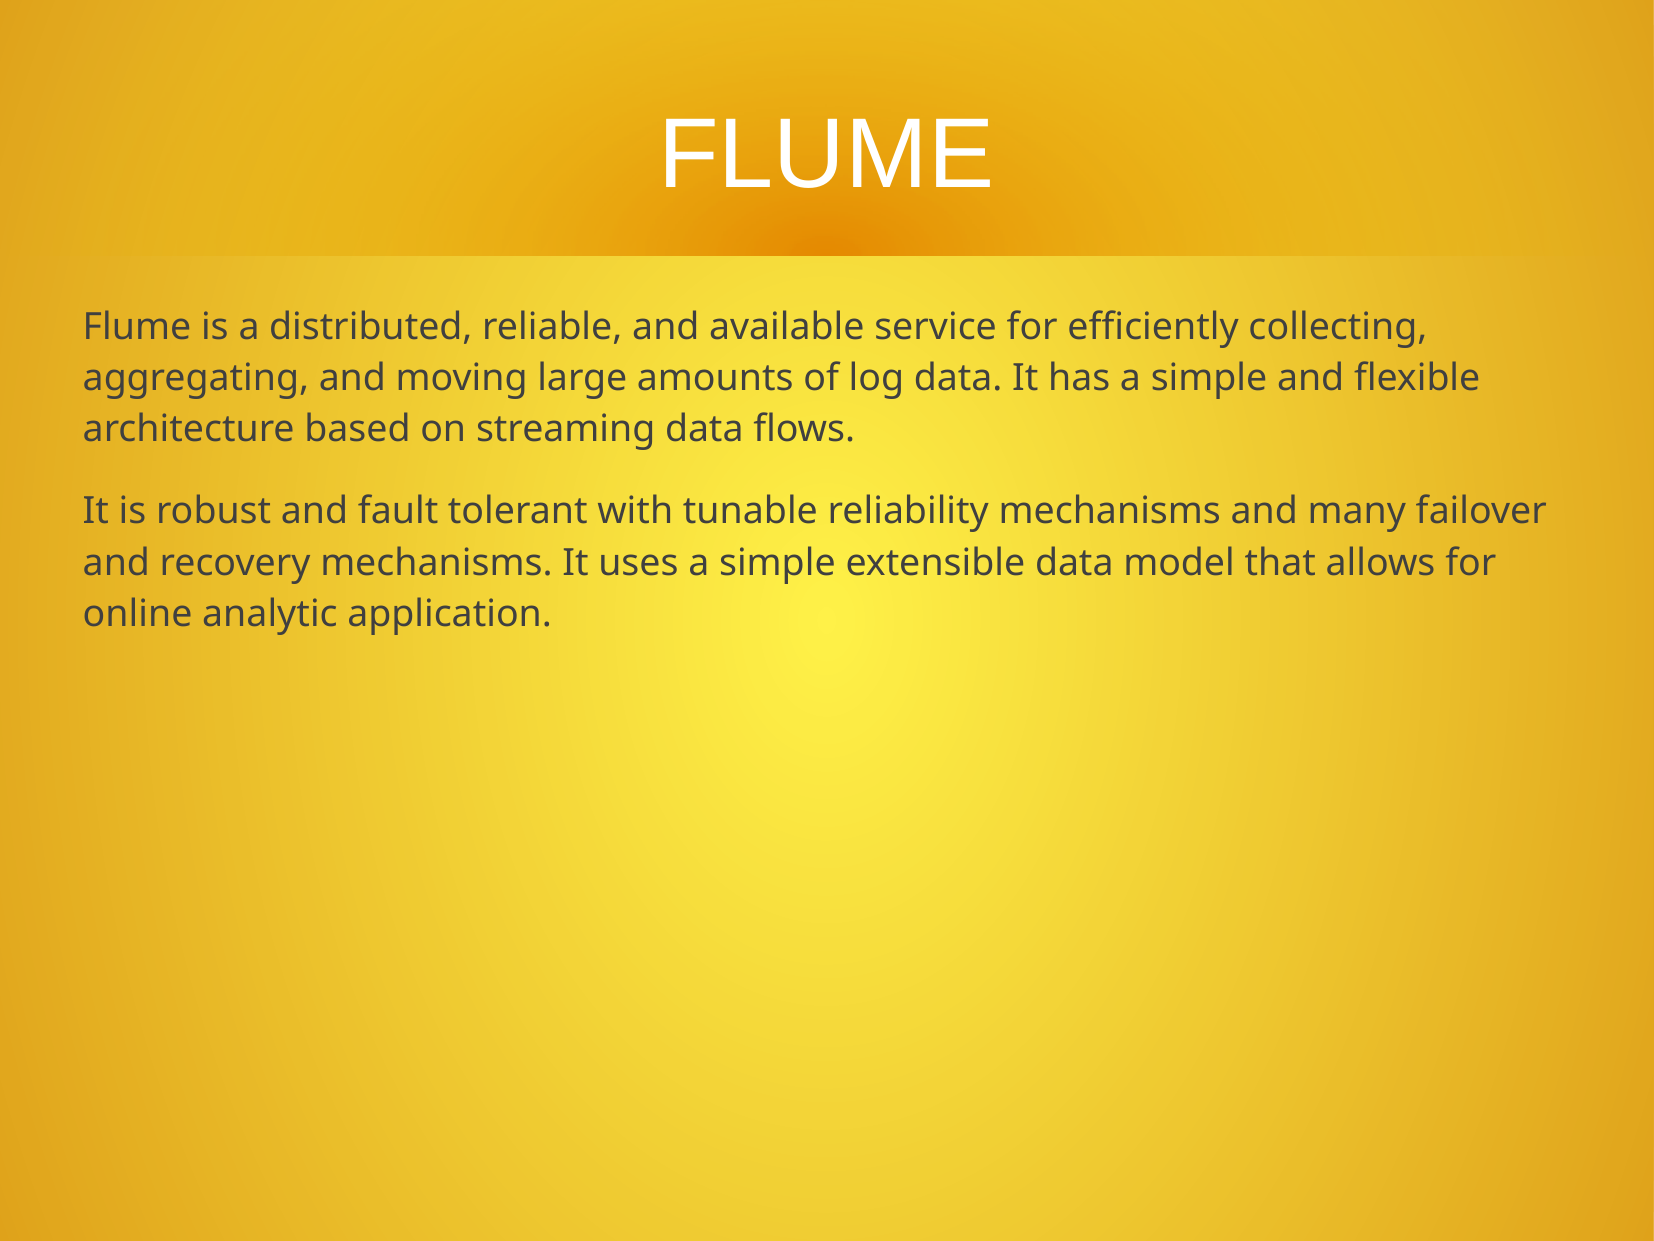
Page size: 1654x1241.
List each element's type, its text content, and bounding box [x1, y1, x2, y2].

list Flume is a distributed, reliable, and available service for efficiently collecting, aggregating, and moving large amounts of log data. It has a simple and flexible architecture based on streaming data flows. It is robust and fault tolerant with tunable reliability mechanisms and many failover and recovery mechanisms. It uses a simple extensible data model that allows for online analytic application. [82, 299, 1571, 1019]
title FLUME [82, 49, 1571, 257]
